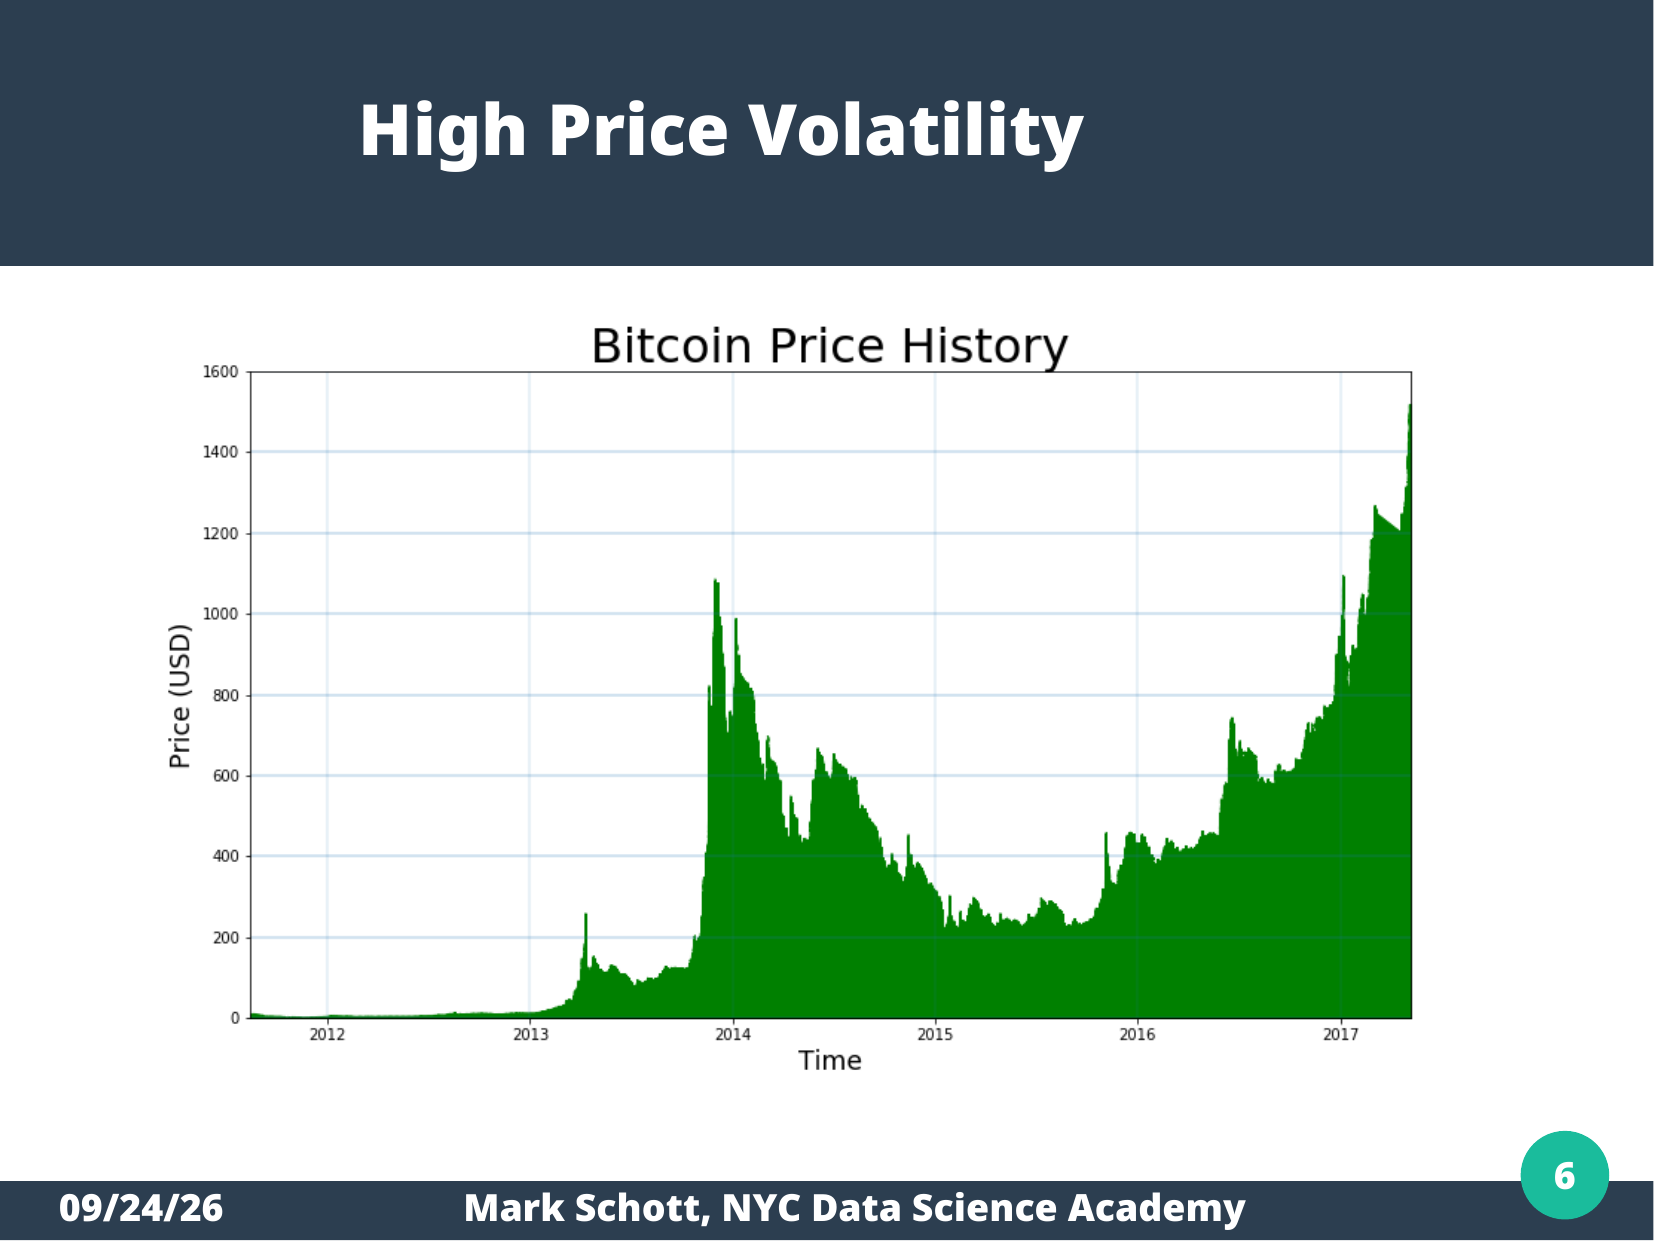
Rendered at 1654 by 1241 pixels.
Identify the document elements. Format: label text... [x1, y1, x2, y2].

title High Price Volatility [58, 49, 1595, 207]
picture [63, 269, 1561, 1126]
